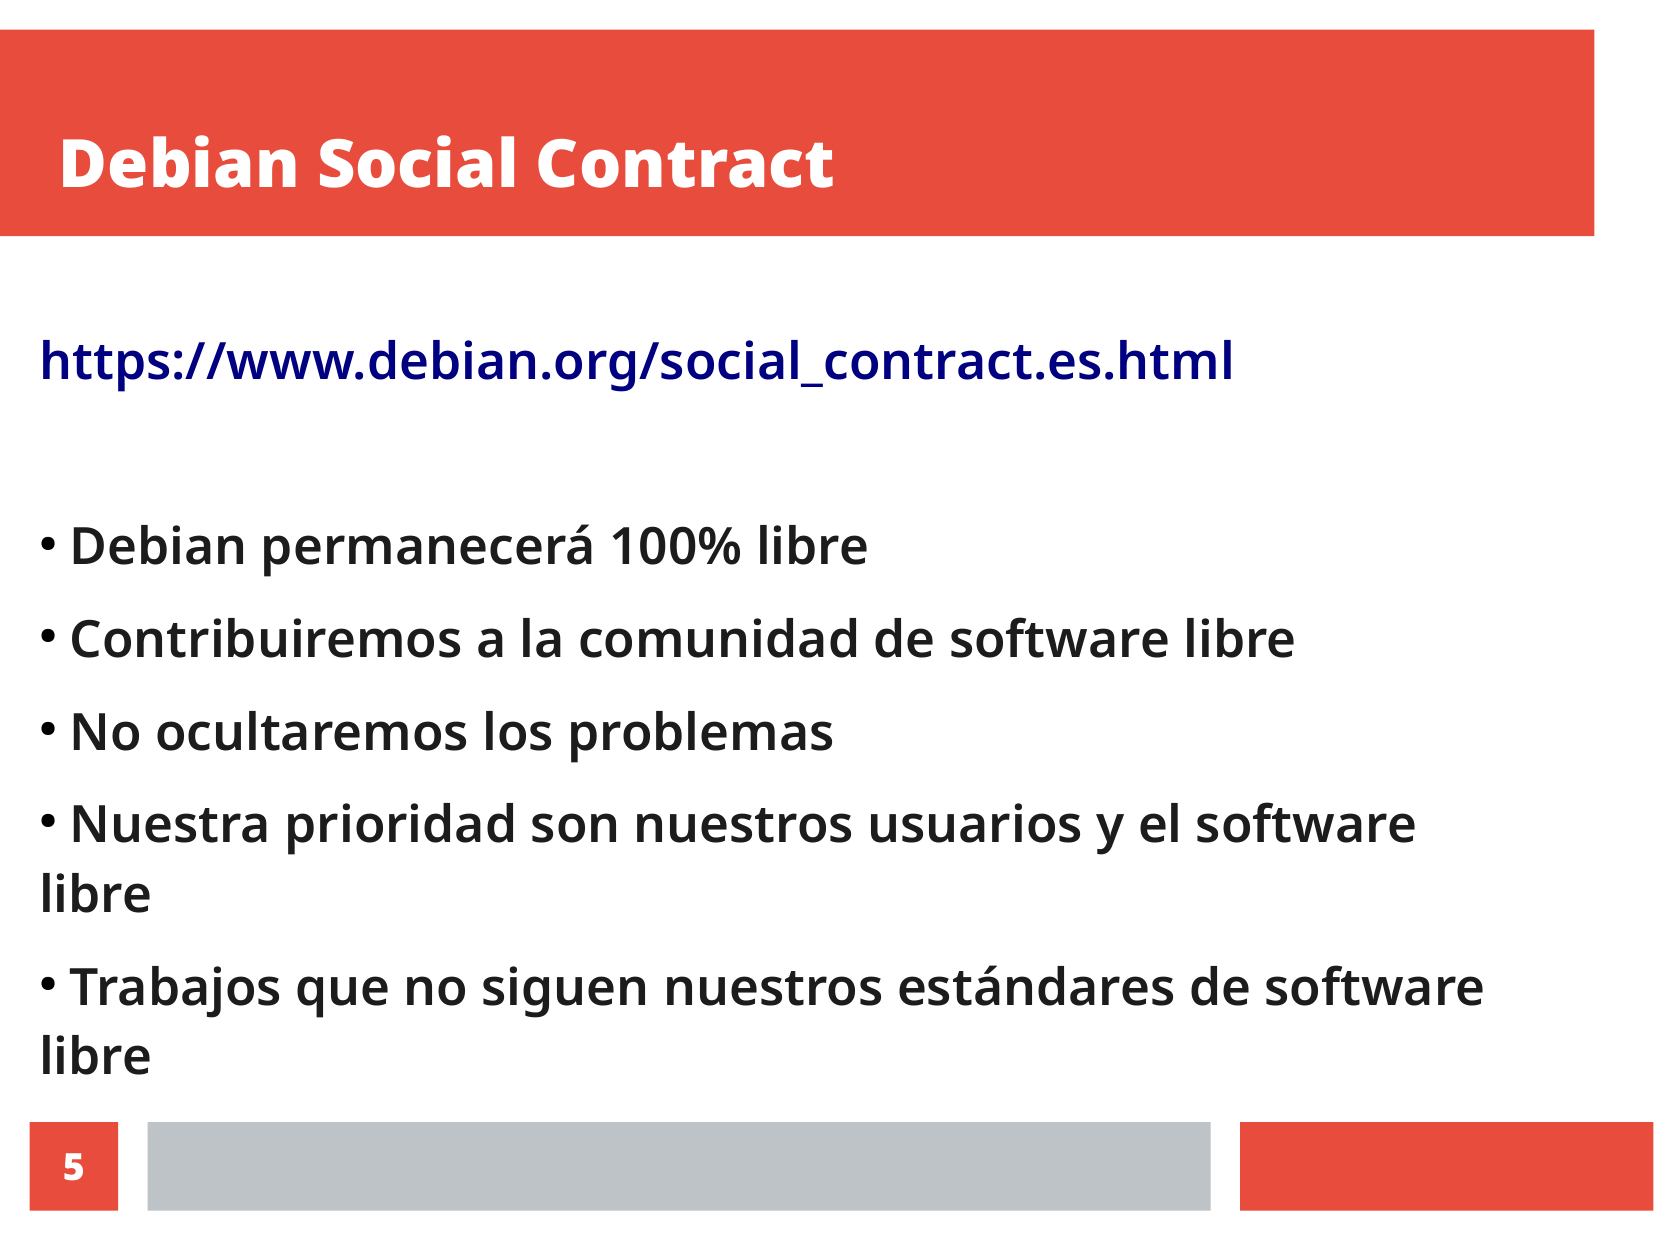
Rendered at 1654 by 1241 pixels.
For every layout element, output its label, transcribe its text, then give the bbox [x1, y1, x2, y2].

title Debian Social Contract [59, 59, 1595, 207]
list https://www.debian.org/social_contract.es.html Debian permanecerá 100% libre Contribuiremos a la comunidad de software libre No ocultaremos los problemas Nuestra prioridad son nuestros usuarios y el software libre Trabajos que no siguen nuestros estándares de software libre [39, 324, 1546, 1093]
